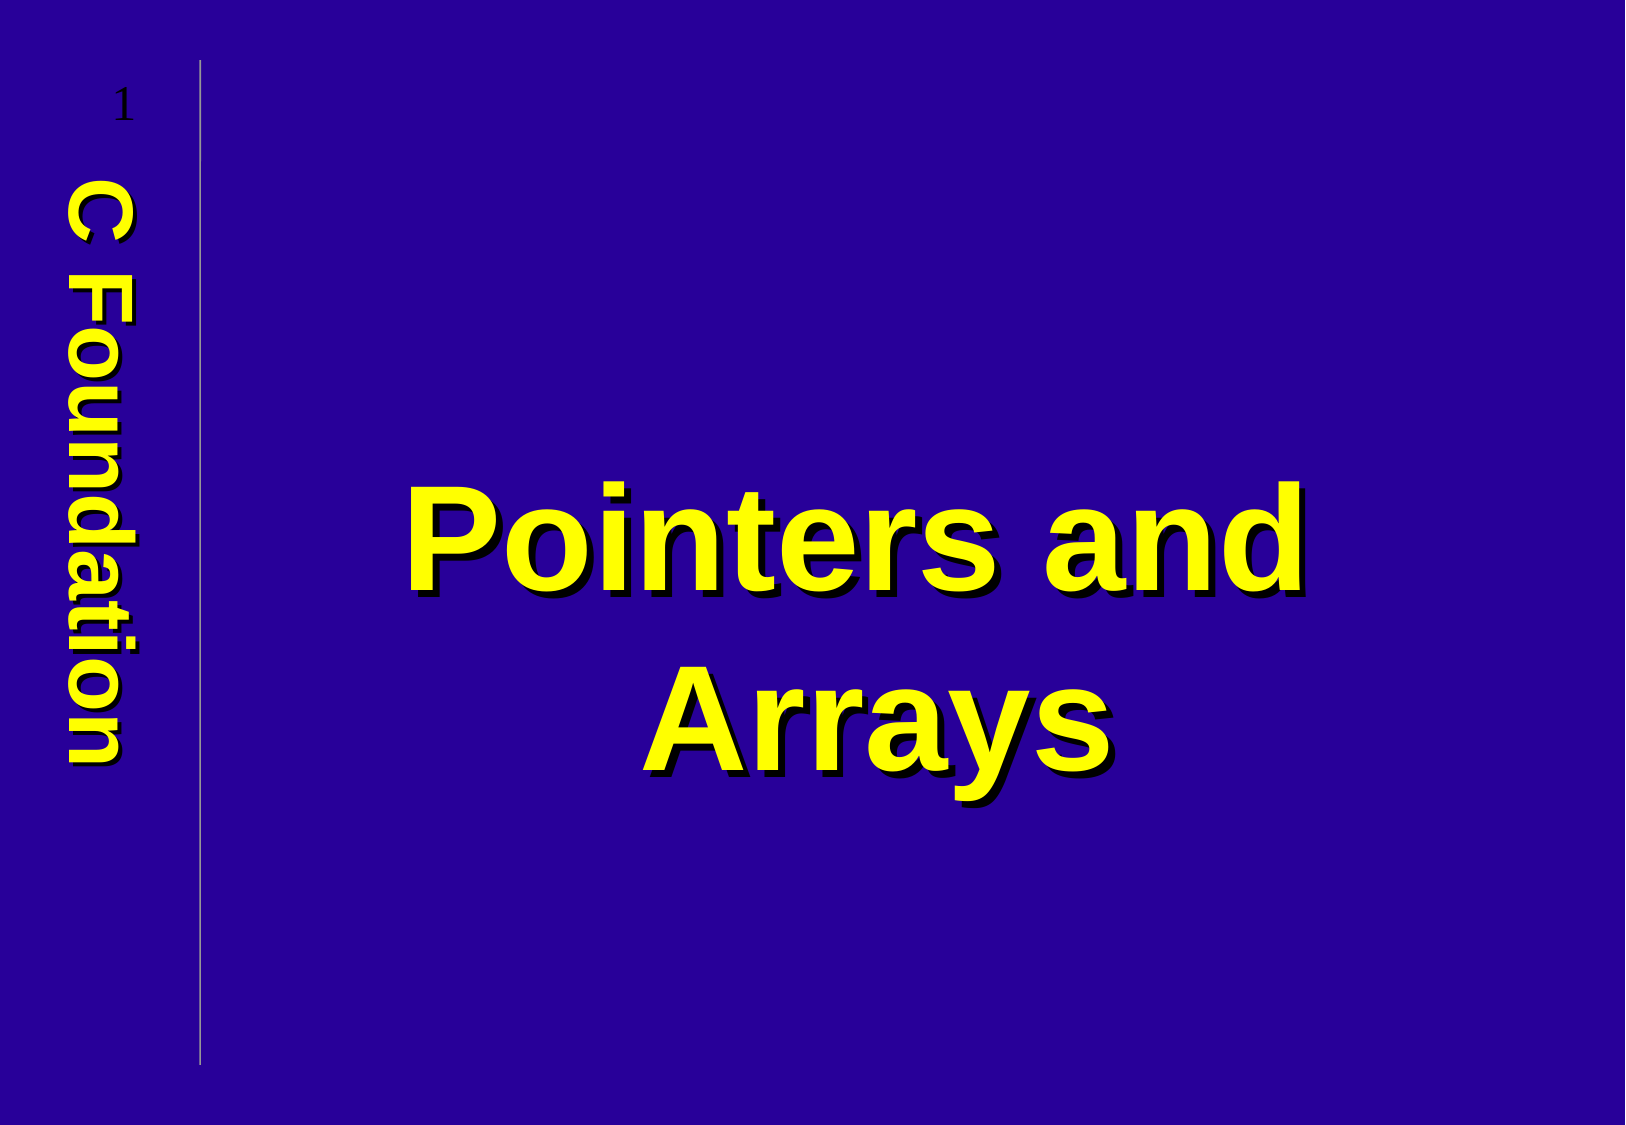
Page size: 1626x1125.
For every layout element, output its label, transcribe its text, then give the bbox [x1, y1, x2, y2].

text_box C Foundation [37, 162, 176, 1063]
text_box Pointers and Arrays [386, 432, 1368, 808]
